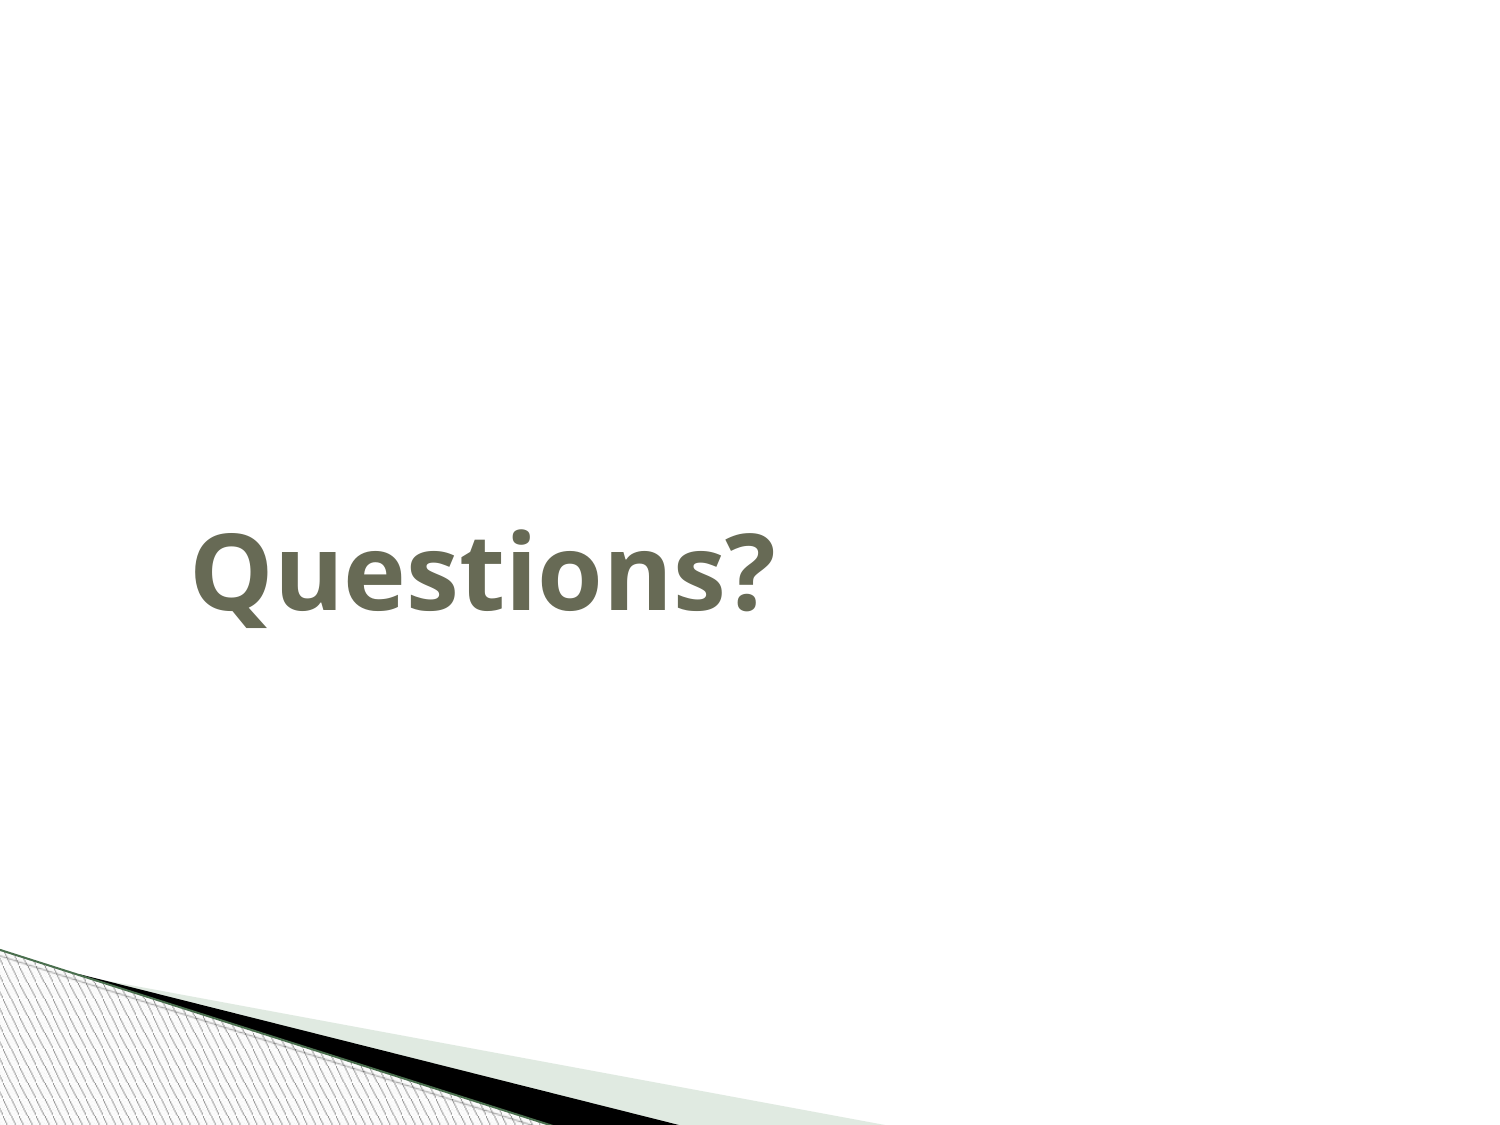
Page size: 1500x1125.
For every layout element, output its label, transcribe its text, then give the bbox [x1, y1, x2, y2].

picture [0, 952, 543, 1125]
title Questions? [174, 362, 1213, 713]
